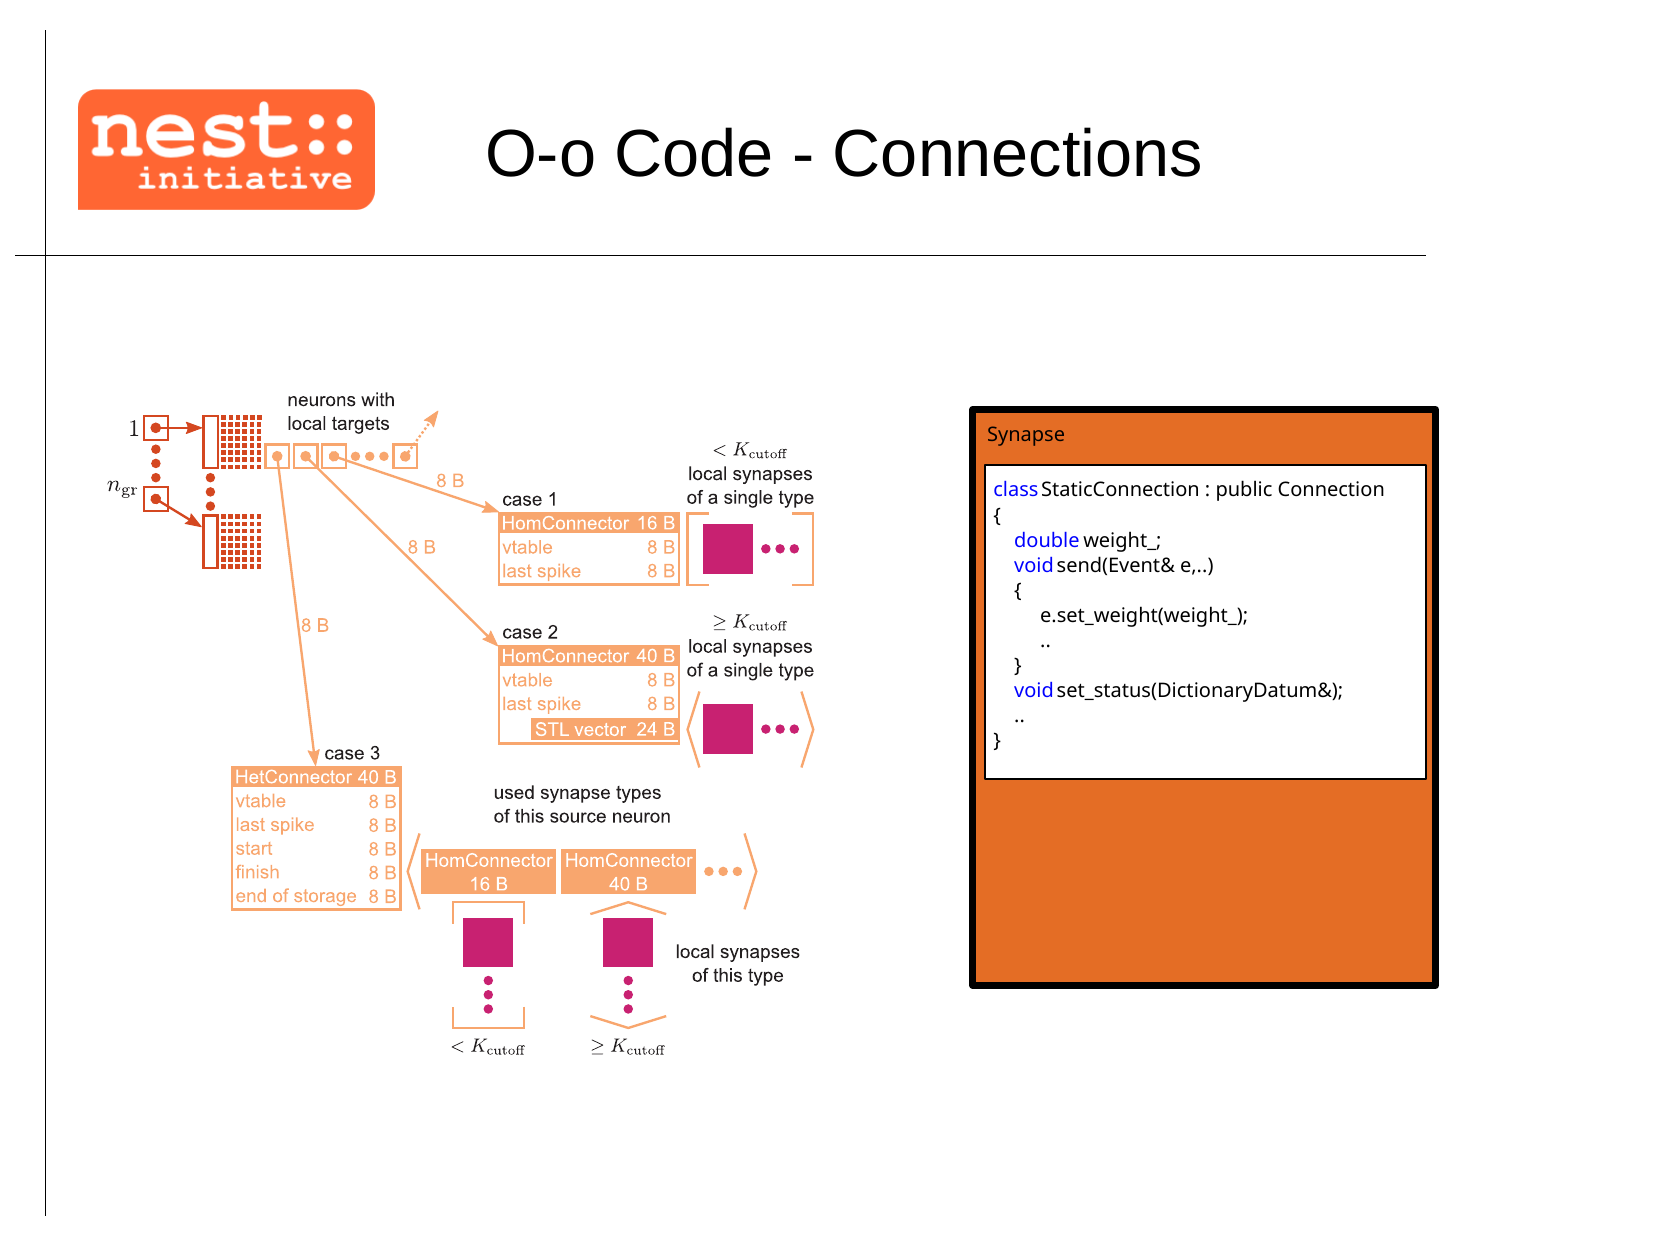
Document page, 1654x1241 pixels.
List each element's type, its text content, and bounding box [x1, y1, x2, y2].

picture [90, 375, 832, 1073]
picture [968, 405, 1441, 991]
title O-o Code - Connections [82, 49, 1571, 257]
picture [78, 89, 376, 211]
